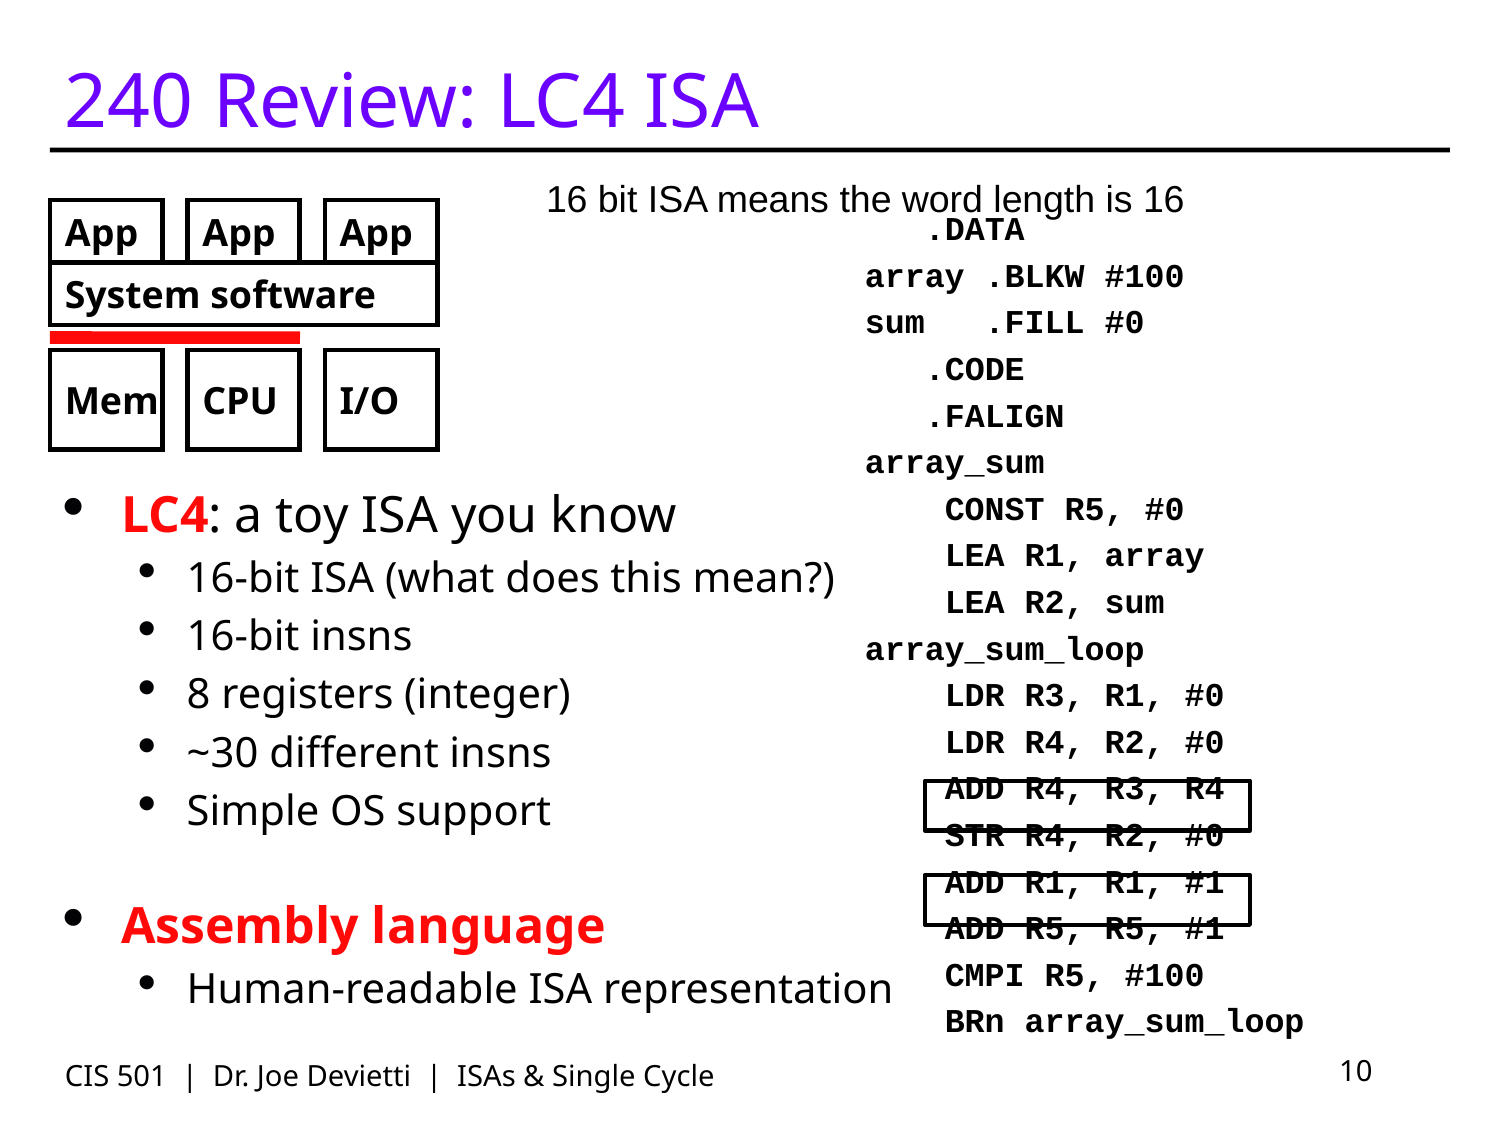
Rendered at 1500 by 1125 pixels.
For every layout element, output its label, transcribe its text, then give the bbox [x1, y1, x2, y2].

text_box LC4: a toy ISA you know 16-bit ISA (what does this mean?) 16-bit insns 8 registers (integer) ~30 different insns Simple OS support Assembly language Human-readable ISA representation [49, 474, 849, 1025]
text_box 240 Review: LC4 ISA [49, 37, 1375, 150]
text_box .DATA array .BLKW #100 sum .FILL #0 .CODE .FALIGN array_sum CONST R5, #0 LEA R1, array LEA R2, sum array_sum_loop LDR R3, R1, #0 LDR R4, R2, #0 ADD R4, R3, R4 STR R4, R2, #0 ADD R1, R1, #1 ADD R5, R5, #1 CMPI R5, #100 BRn array_sum_loop [849, 200, 1500, 1025]
text_box CIS 501 | Dr. Joe Devietti | ISAs & Single Cycle [49, 1049, 988, 1100]
text_box System software [50, 262, 438, 325]
text_box CPU [187, 349, 300, 450]
text_box App [187, 200, 300, 263]
text_box Mem [49, 349, 163, 450]
text_box App [49, 200, 163, 263]
text_box <number> [1074, 1049, 1388, 1100]
text_box App [324, 200, 438, 263]
text_box 16 bit ISA means the word length is 16 [531, 170, 1201, 228]
text_box I/O [324, 349, 438, 450]
